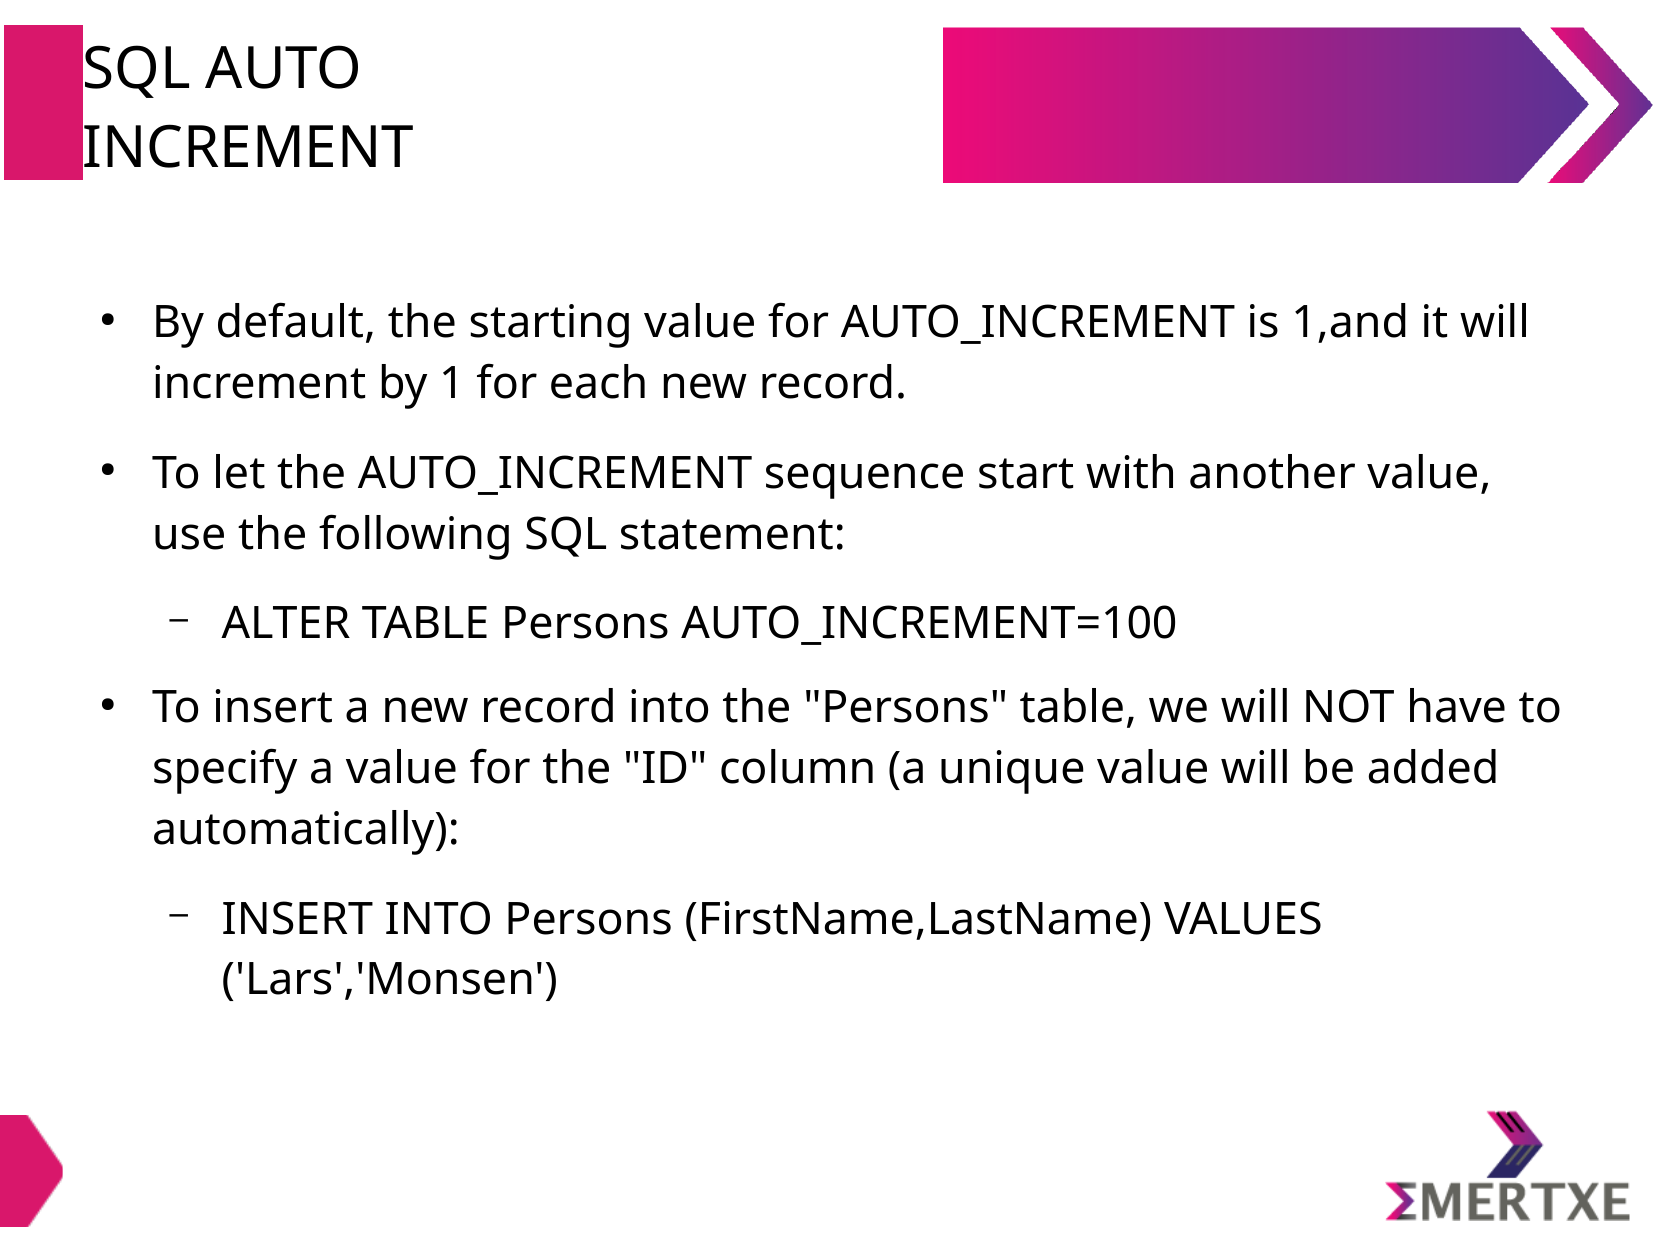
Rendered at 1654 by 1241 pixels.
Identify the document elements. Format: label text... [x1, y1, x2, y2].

title SQL AUTO INCREMENT [82, 2, 1571, 210]
picture [1385, 1107, 1631, 1221]
list By default, the starting value for AUTO_INCREMENT is 1,and it will increment by 1 for each new record. To let the AUTO_INCREMENT sequence start with another value, use the following SQL statement: ALTER TABLE Persons AUTO_INCREMENT=100 To insert a new record into the "Persons" table, we will NOT have to specify a value for the "ID" column (a unique value will be added automatically): INSERT INTO Persons (FirstName,LastName) VALUES ('Lars','Monsen') [82, 290, 1571, 1010]
picture [1571, 27, 1653, 183]
